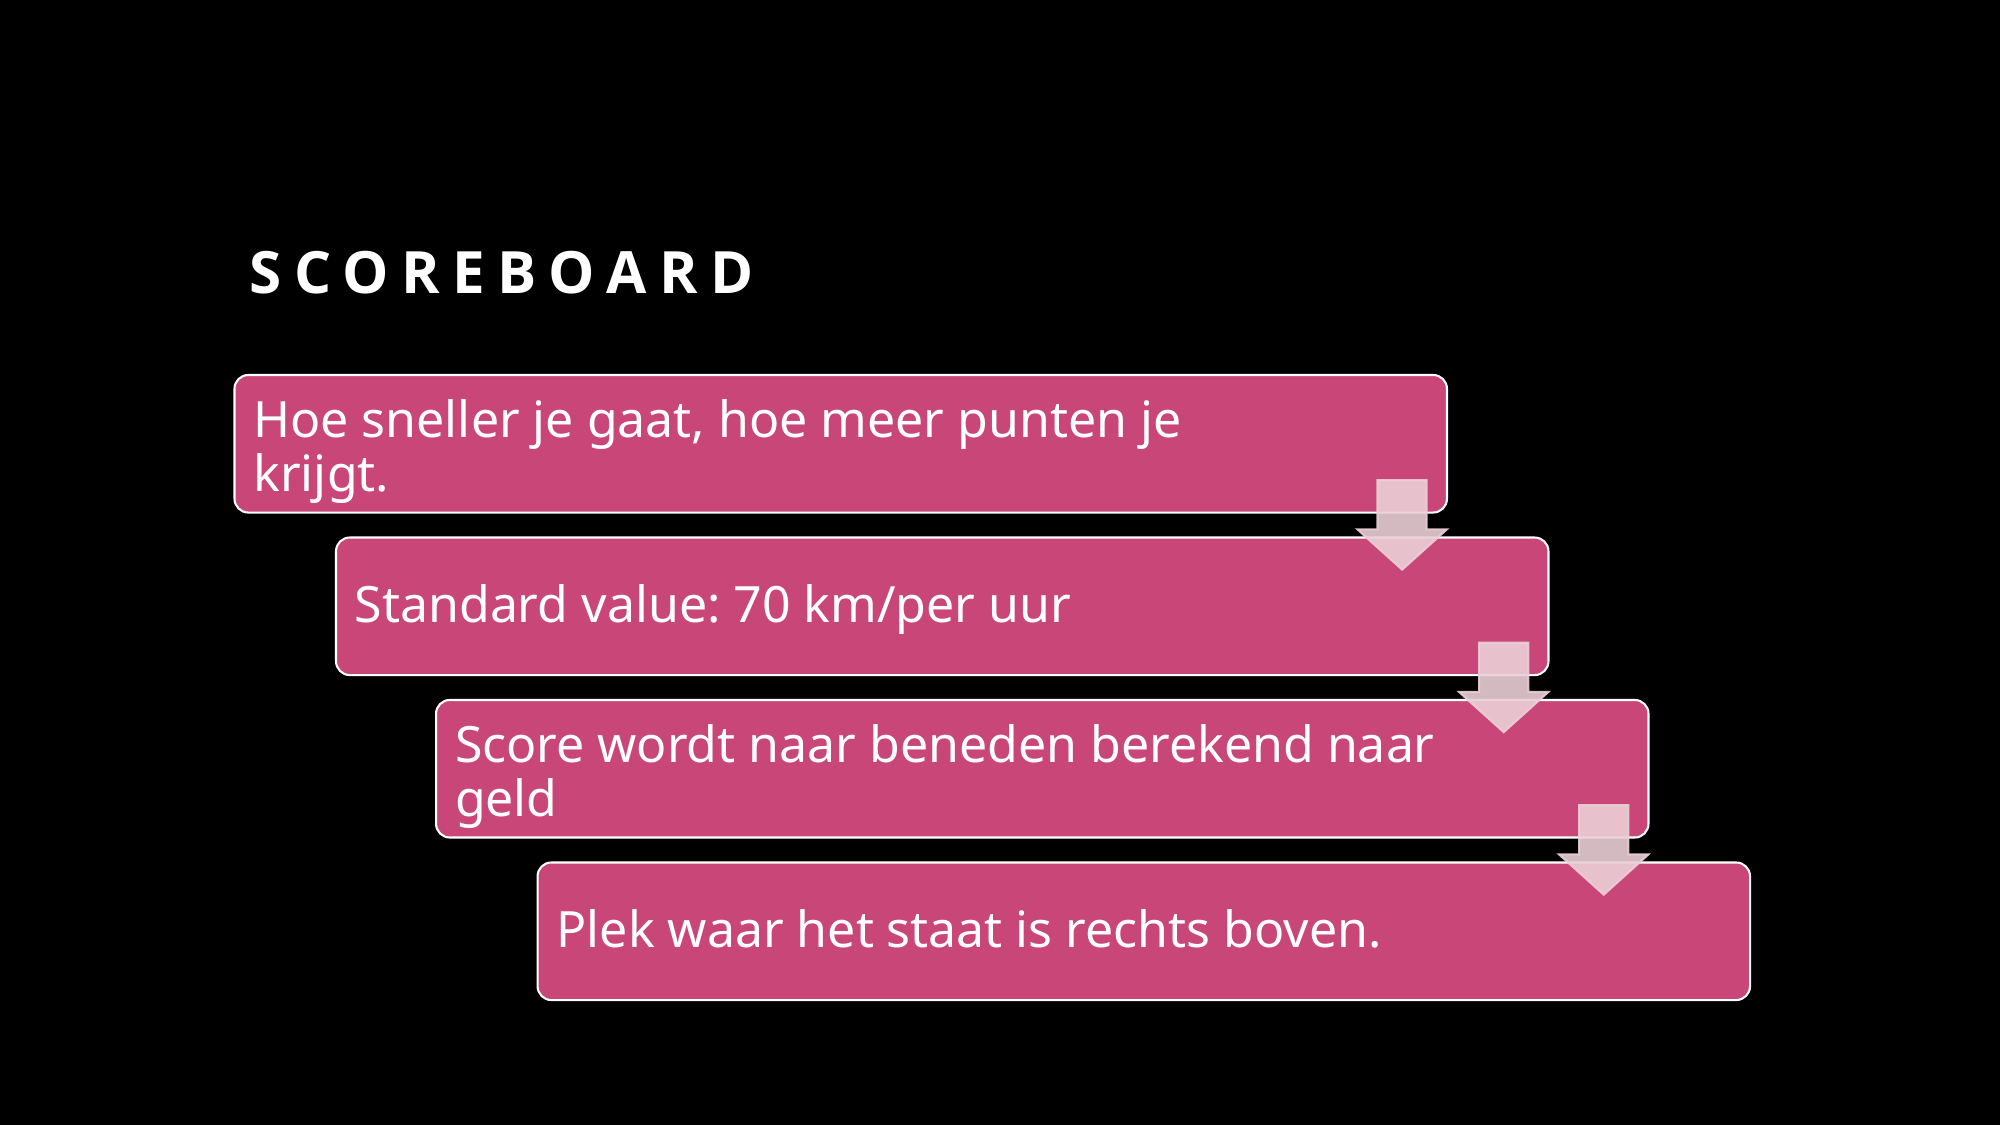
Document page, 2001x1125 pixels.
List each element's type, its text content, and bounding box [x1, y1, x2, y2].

text_box Score wordt naar beneden berekend naar geld [436, 699, 1649, 838]
text_box Standard value: 70 km/per uur [336, 537, 1549, 676]
text_box Plek waar het staat is rechts boven. [537, 862, 1751, 1001]
text_box [1459, 642, 1549, 733]
text_box [1559, 805, 1649, 895]
text_box [1357, 480, 1447, 570]
title Scoreboard [234, 171, 1750, 313]
text_box Hoe sneller je gaat, hoe meer punten je krijgt. [234, 375, 1447, 513]
